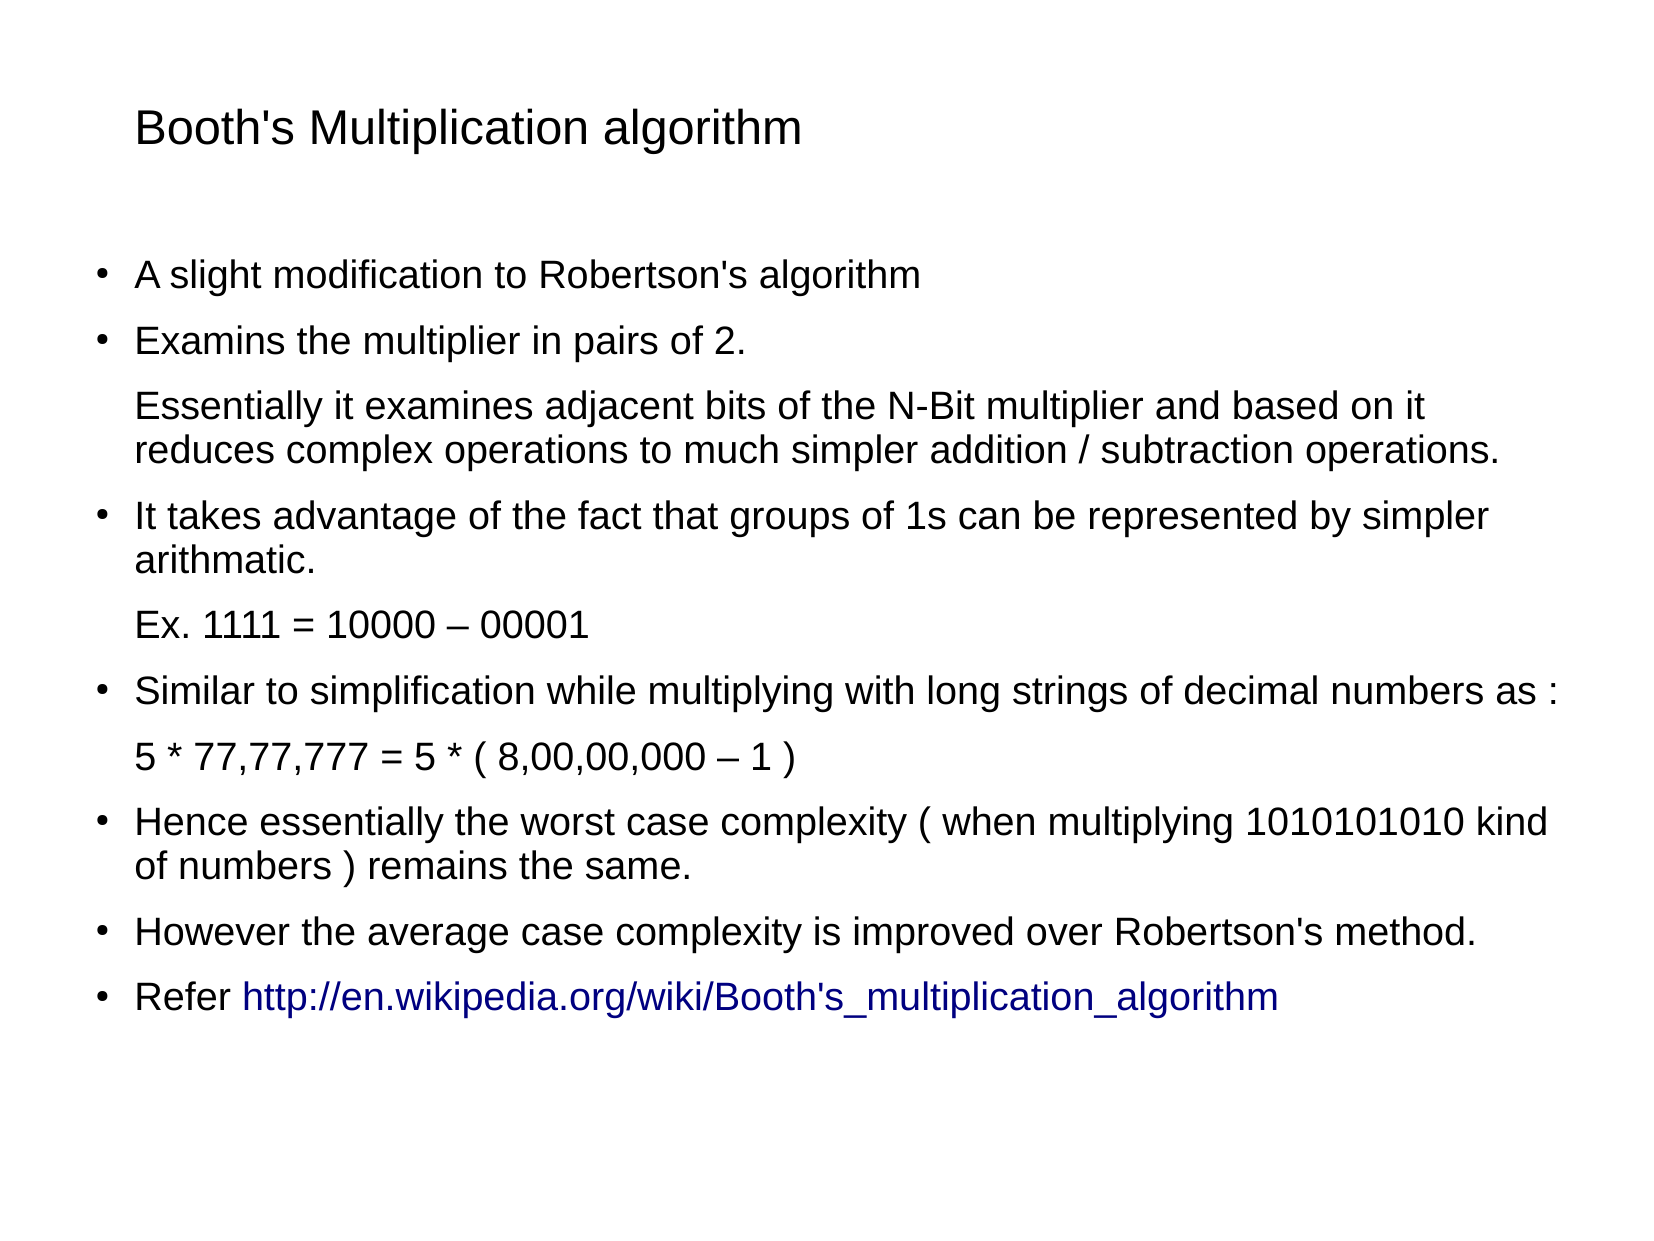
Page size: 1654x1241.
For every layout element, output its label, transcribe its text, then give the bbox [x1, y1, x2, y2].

list Booth's Multiplication algorithm A slight modification to Robertson's algorithm Examins the multiplier in pairs of 2. Essentially it examines adjacent bits of the N-Bit multiplier and based on it reduces complex operations to much simpler addition / subtraction operations. It takes advantage of the fact that groups of 1s can be represented by simpler arithmatic. Ex. 1111 = 10000 – 00001 Similar to simplification while multiplying with long strings of decimal numbers as : 5 * 77,77,777 = 5 * ( 8,00,00,000 – 1 ) Hence essentially the worst case complexity ( when multiplying 1010101010 kind of numbers ) remains the same. However the average case complexity is improved over Robertson's method. Refer http://en.wikipedia.org/wiki/Booth's_multiplication_algorithm [82, 100, 1571, 1052]
